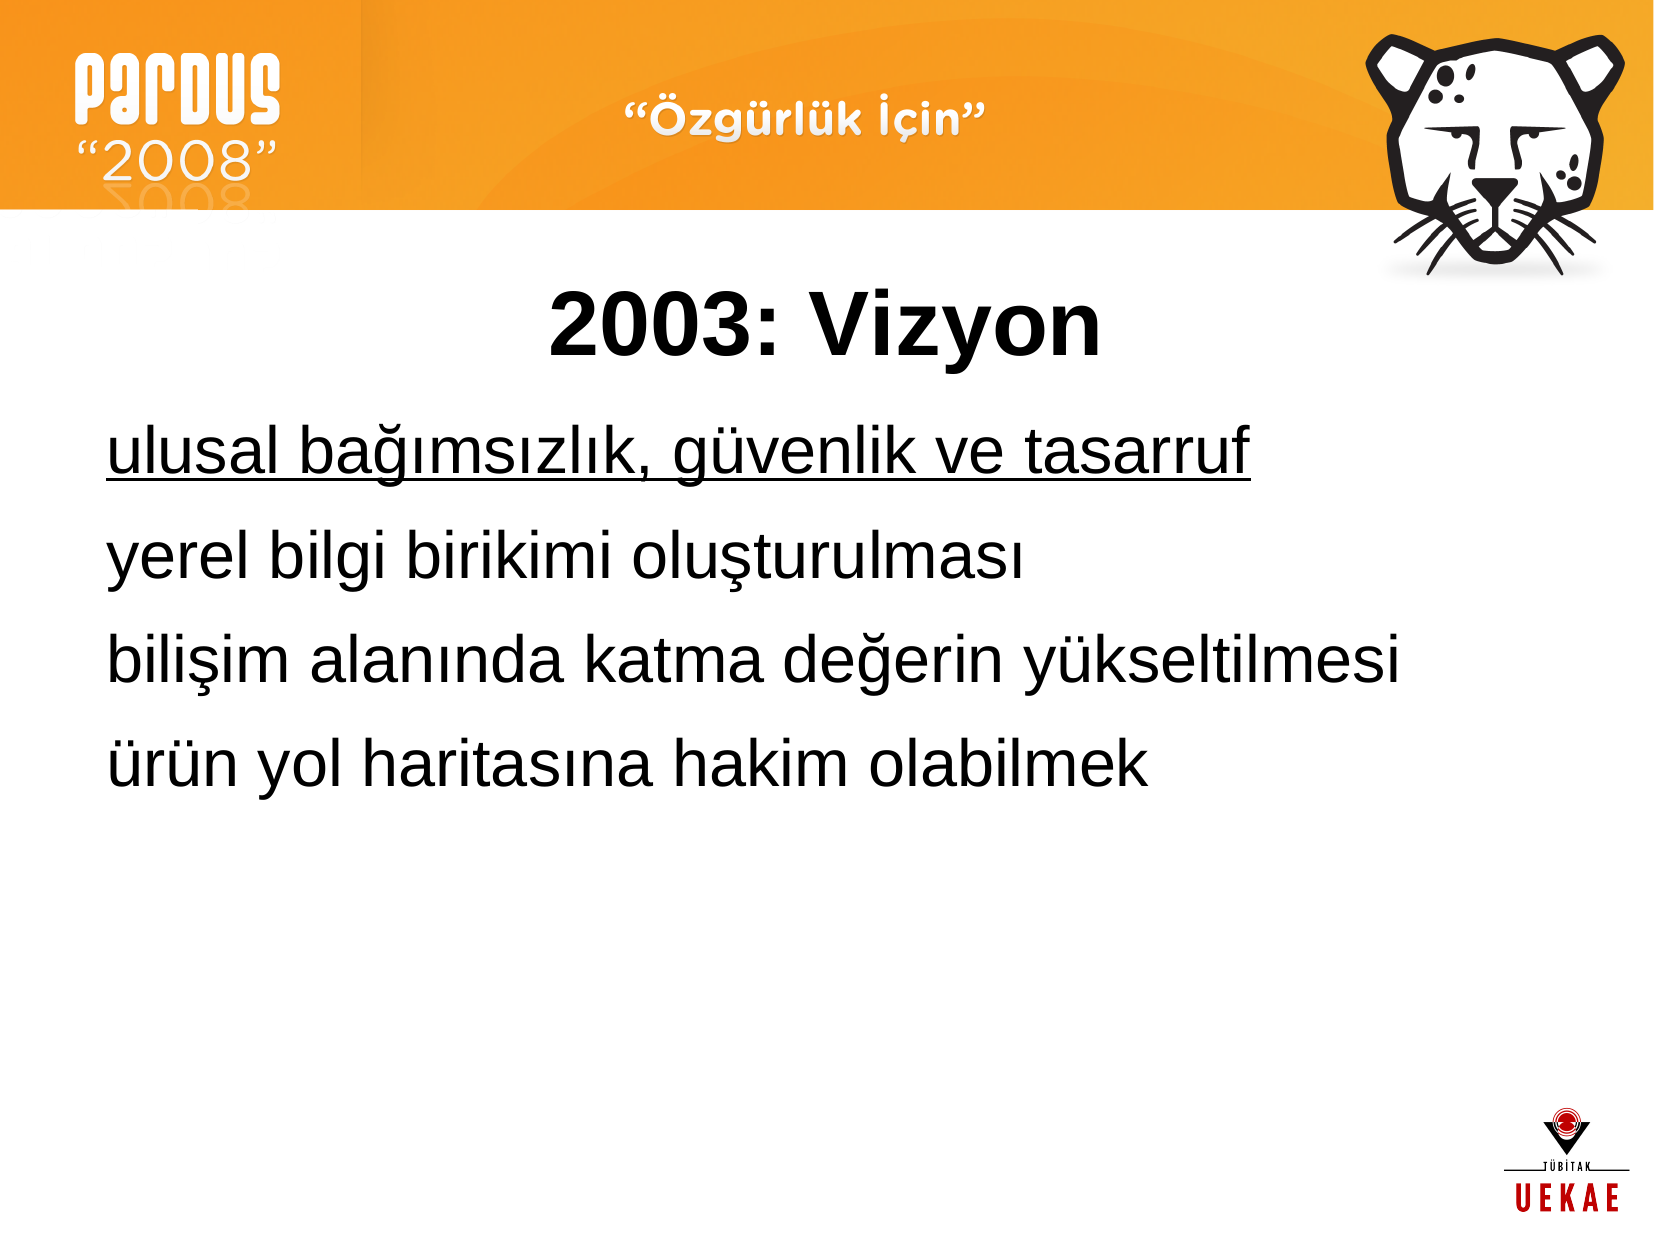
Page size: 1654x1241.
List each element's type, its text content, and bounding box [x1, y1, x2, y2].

list ulusal bağımsızlık, güvenlik ve tasarruf yerel bilgi birikimi oluşturulması bilişim alanında katma değerin yükseltilmesi ürün yol haritasına hakim olabilmek [88, 413, 1571, 1050]
picture [1500, 1104, 1634, 1215]
picture [0, 0, 1654, 293]
title 2003: Vizyon [82, 220, 1571, 428]
